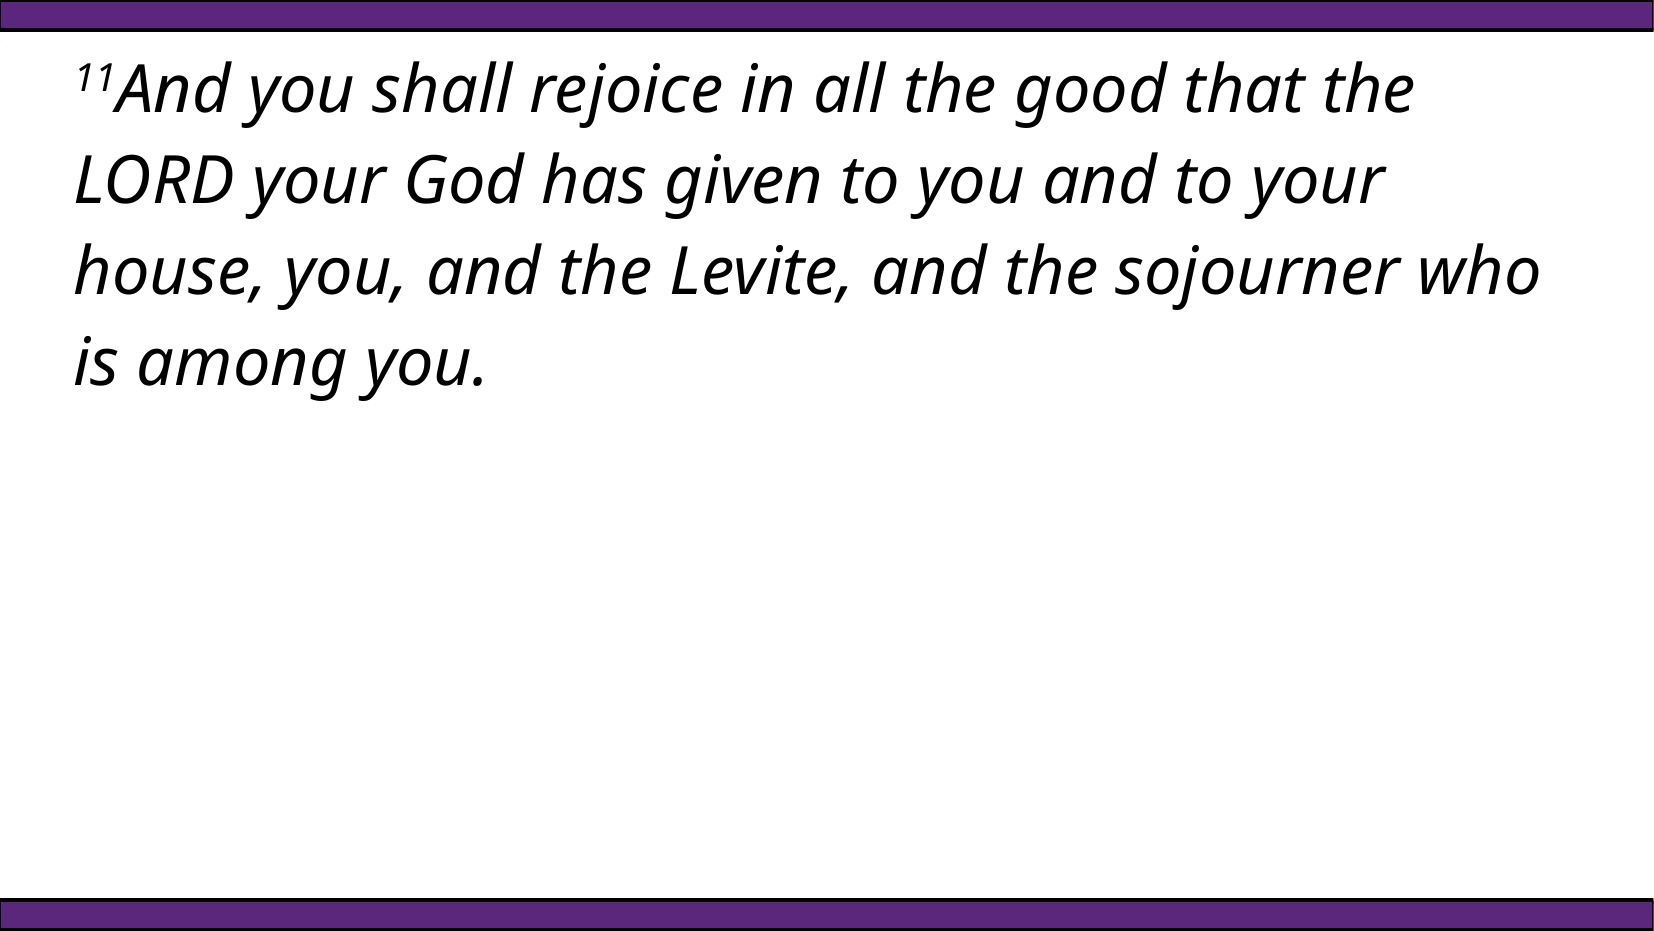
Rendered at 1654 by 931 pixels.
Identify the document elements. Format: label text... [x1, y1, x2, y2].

picture [0, 31, 1654, 900]
text_box [0, 0, 1654, 31]
text_box [0, 900, 1654, 931]
text_box 11And you shall rejoice in all the good that the LORD your God has given to you and to your house, you, and the Levite, and the sojourner who is among you. [58, 34, 1589, 405]
